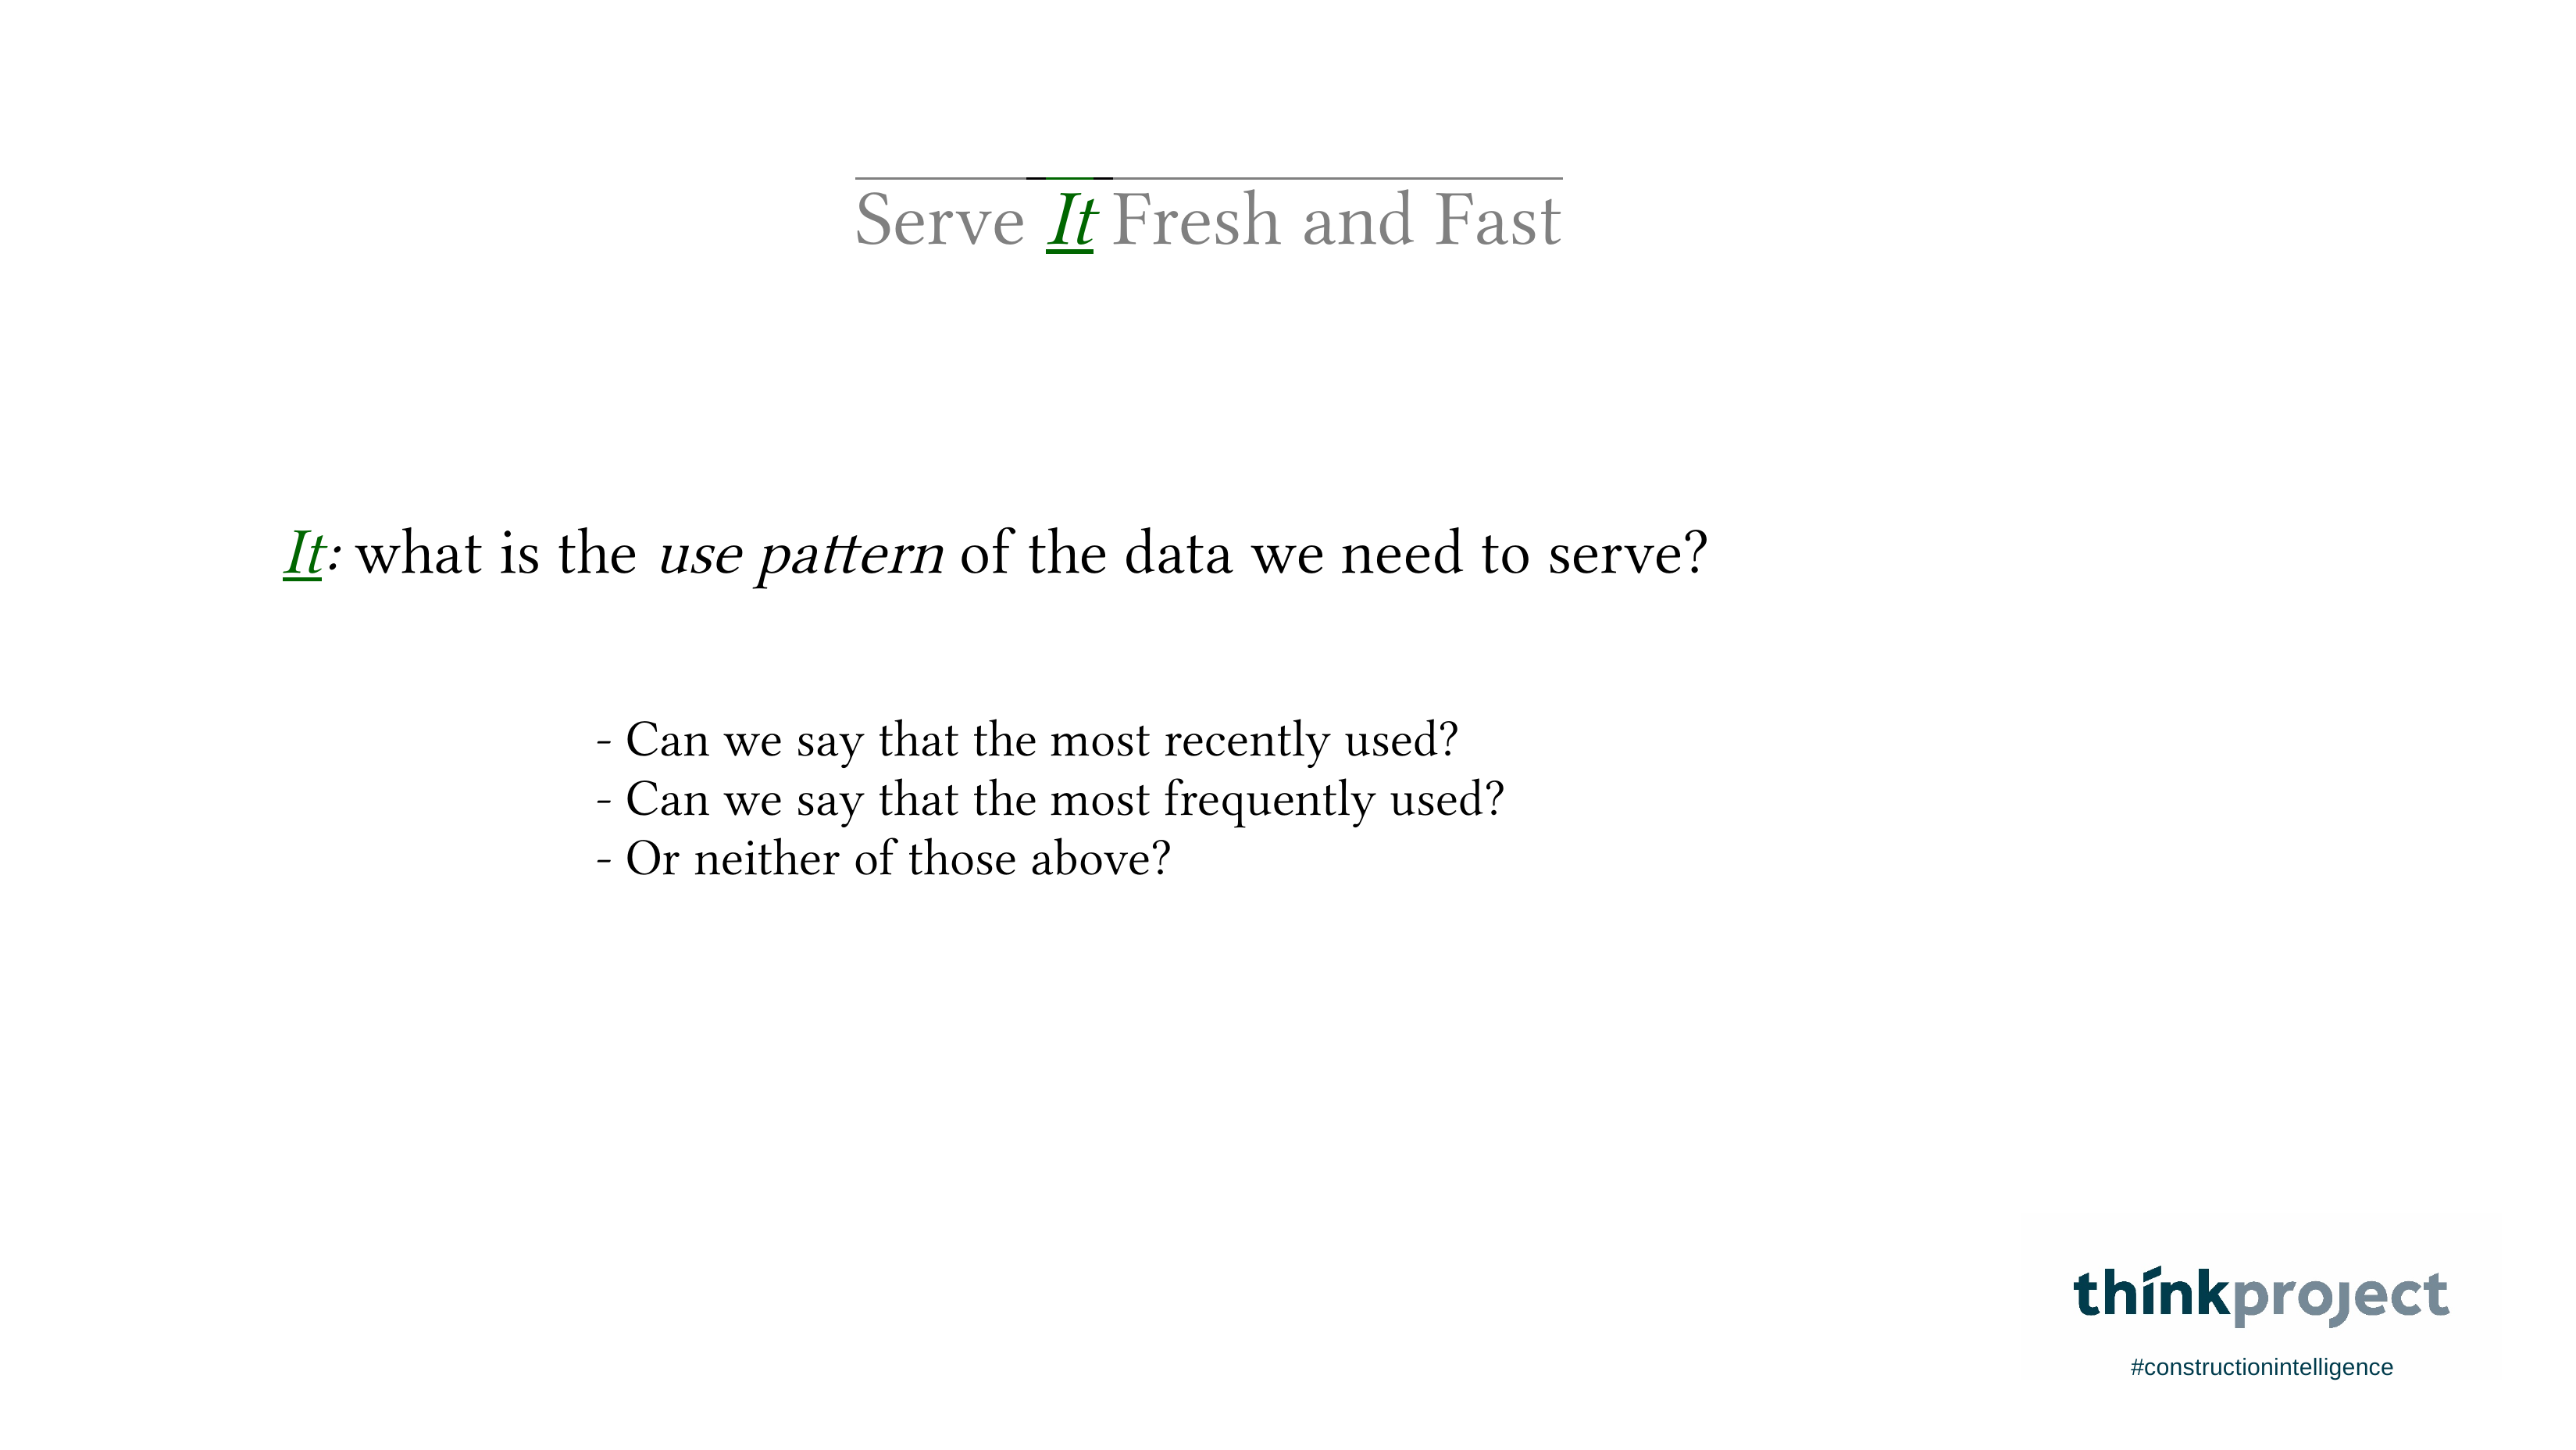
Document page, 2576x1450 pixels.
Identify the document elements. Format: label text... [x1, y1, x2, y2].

text_box Serve It Fresh and Fast [824, 168, 1596, 329]
text_box - Can we say that the most recently used? - Can we say that the most frequently used? - Or neither of those above? [583, 703, 1626, 982]
picture [2332, 1364, 2338, 1373]
picture [2021, 1212, 2502, 1380]
text_box It: what is the use pattern of the data we need to serve? [255, 509, 1739, 670]
